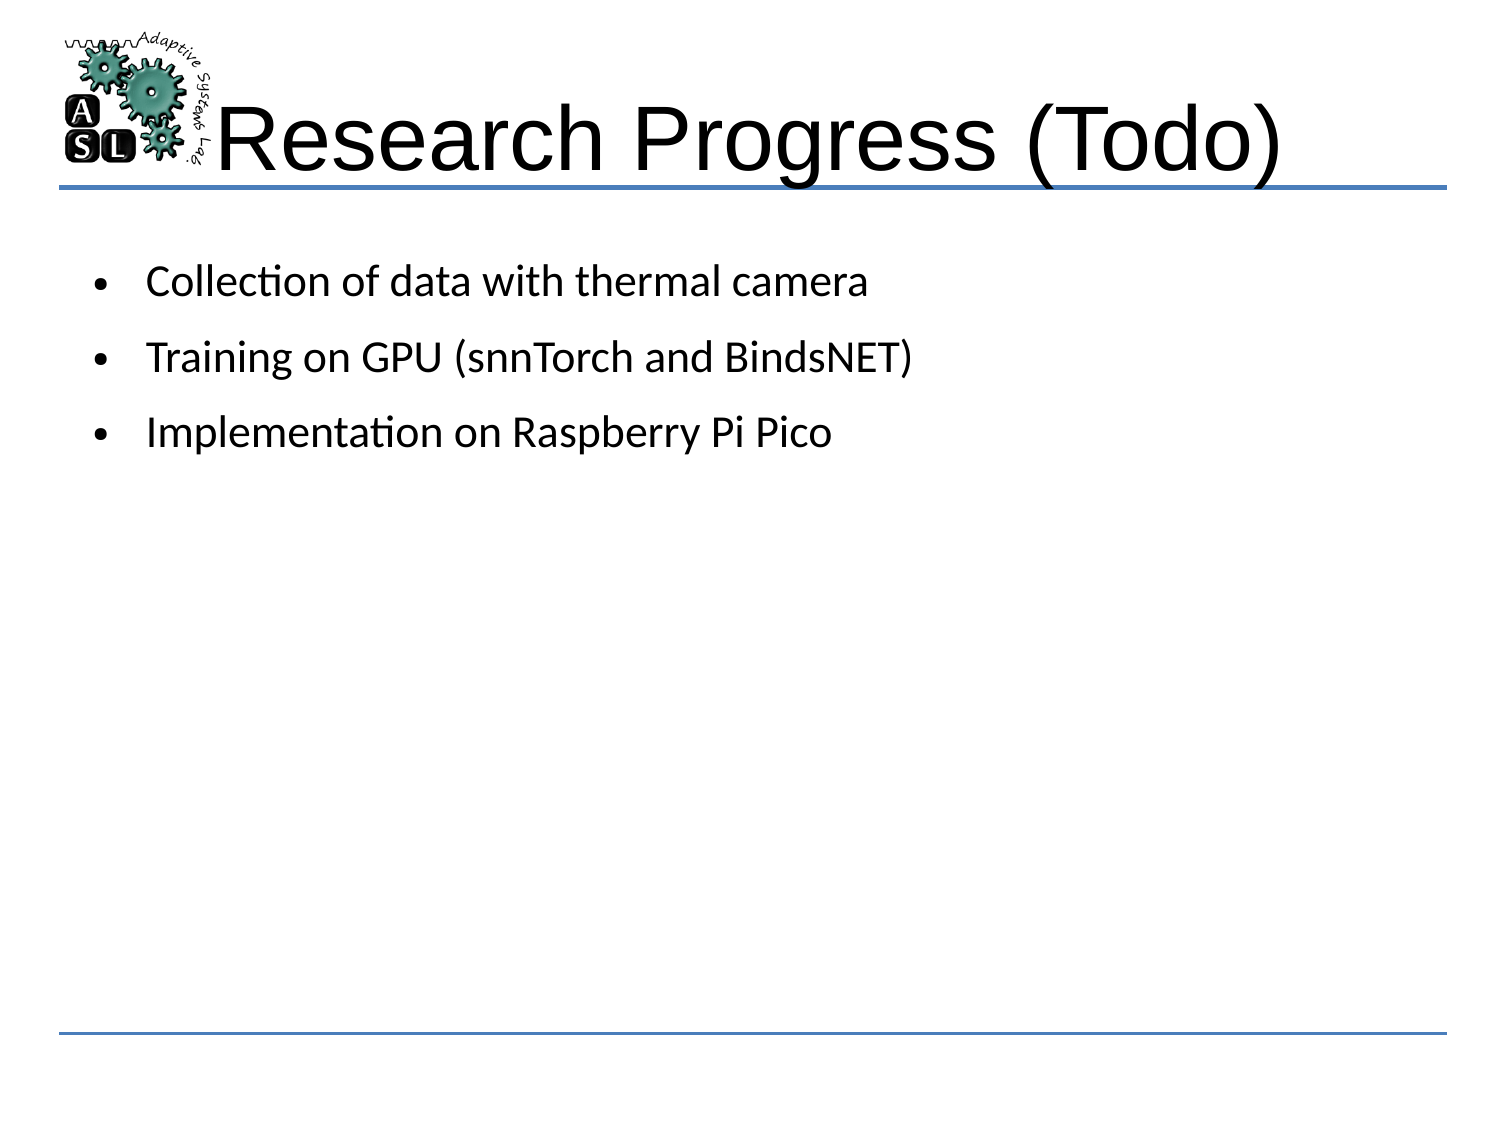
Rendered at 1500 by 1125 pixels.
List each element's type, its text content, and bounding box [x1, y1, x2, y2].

picture [58, 30, 211, 169]
list Collection of data with thermal camera Training on GPU (snnTorch and BindsNET) Implementation on Raspberry Pi Pico [75, 262, 1425, 1005]
title Research Progress (Todo) [75, 45, 1425, 233]
